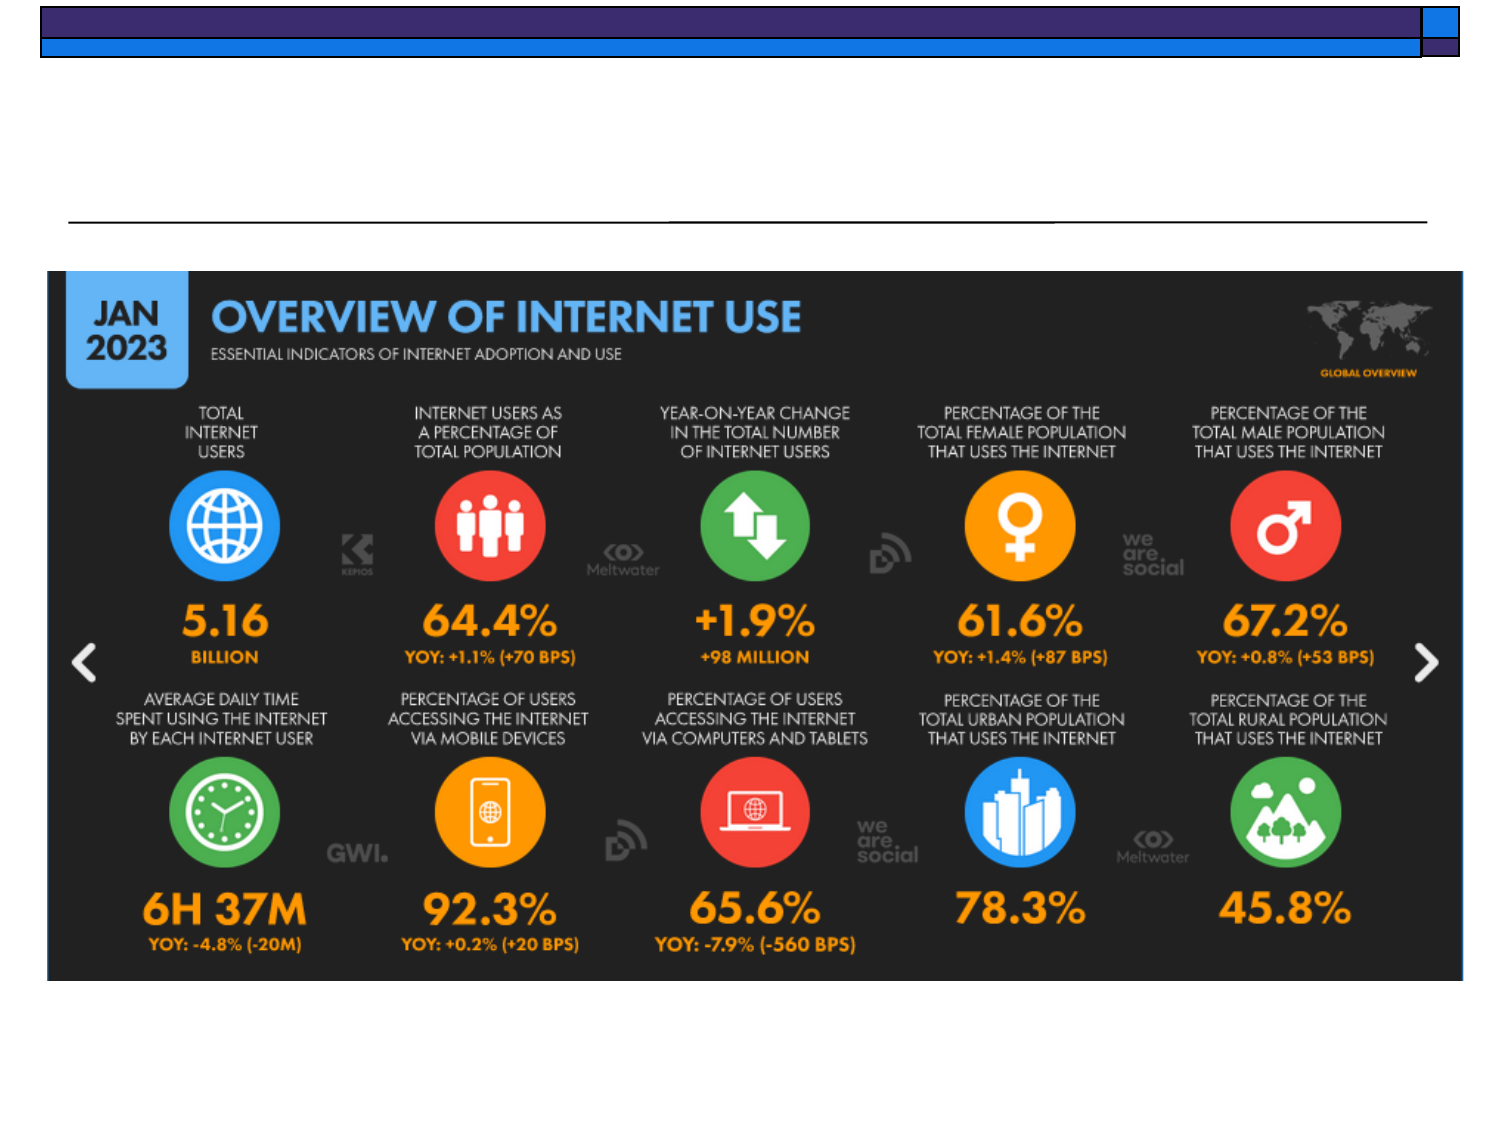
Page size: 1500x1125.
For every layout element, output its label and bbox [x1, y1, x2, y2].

picture [47, 271, 1464, 981]
